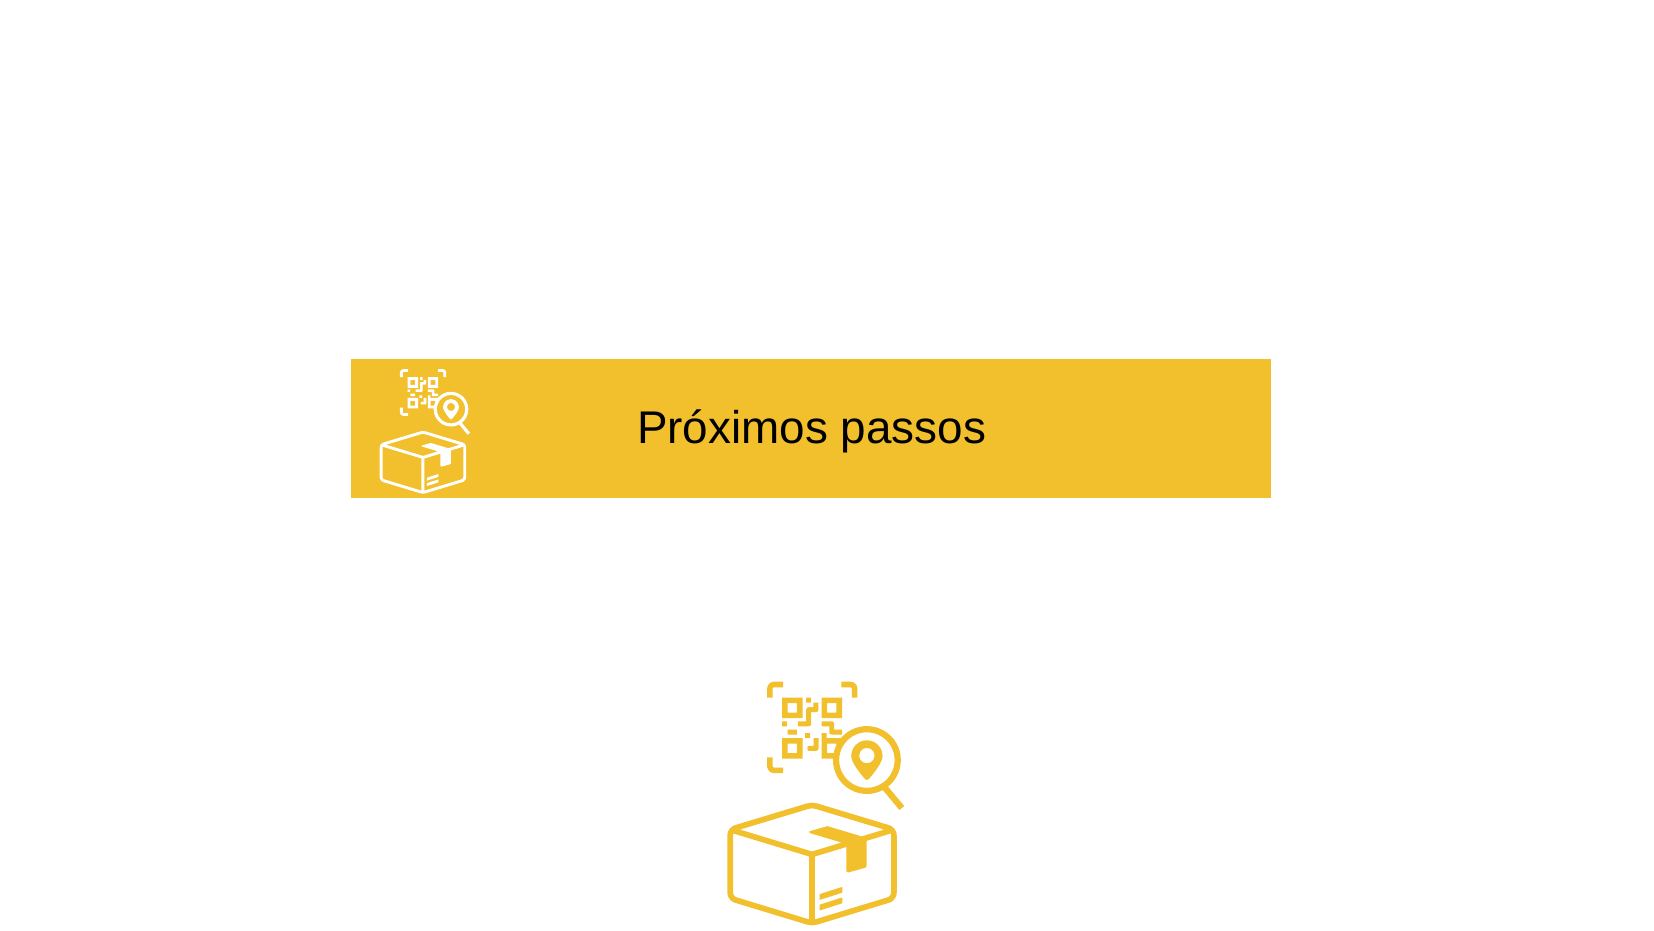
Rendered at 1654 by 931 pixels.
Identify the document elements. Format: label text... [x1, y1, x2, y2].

subtitle Próximos passos [354, 354, 1270, 502]
